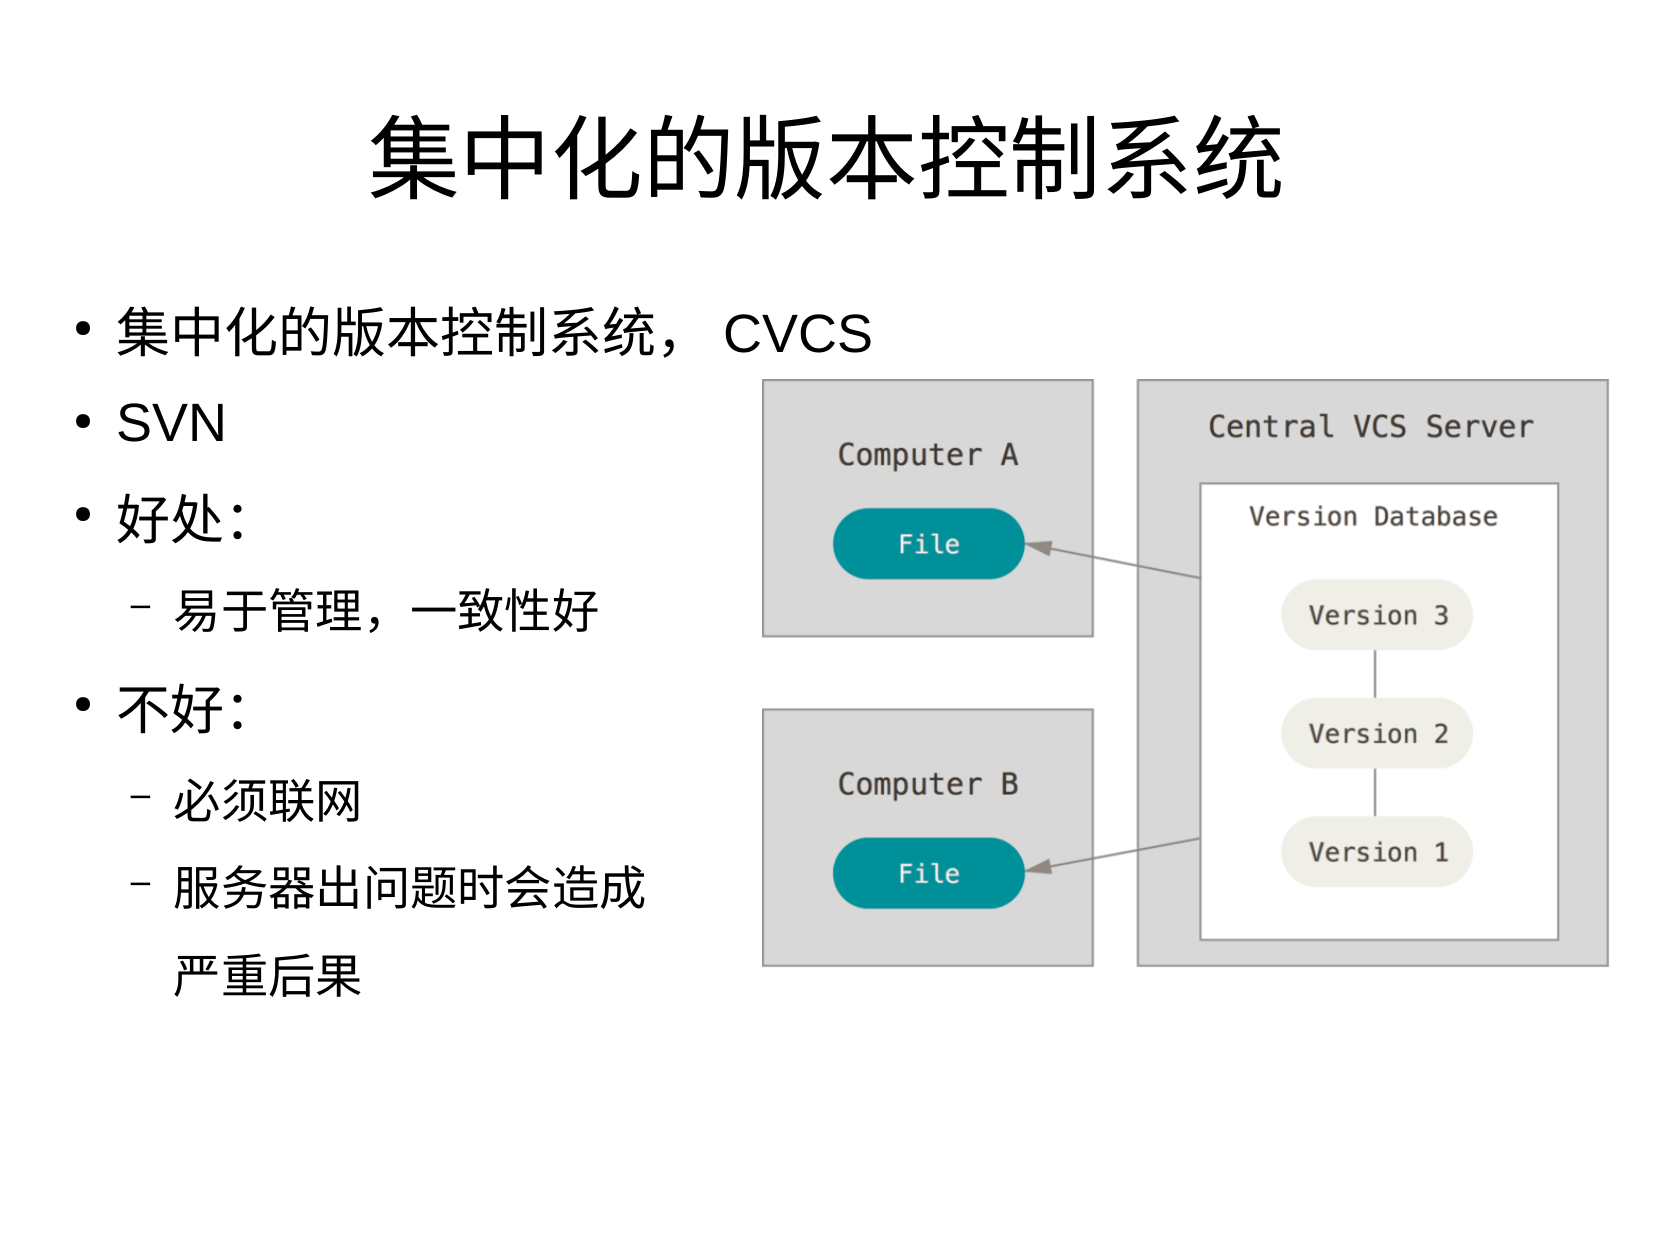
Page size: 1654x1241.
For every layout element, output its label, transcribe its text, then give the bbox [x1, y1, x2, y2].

title 集中化的版本控制系统 [82, 49, 1571, 257]
picture [746, 372, 1619, 981]
list 集中化的版本控制系统，CVCS SVN 好处： 易于管理，一致性好 不好： 必须联网 服务器出问题时会造成 严重后果 [59, 290, 1548, 1010]
